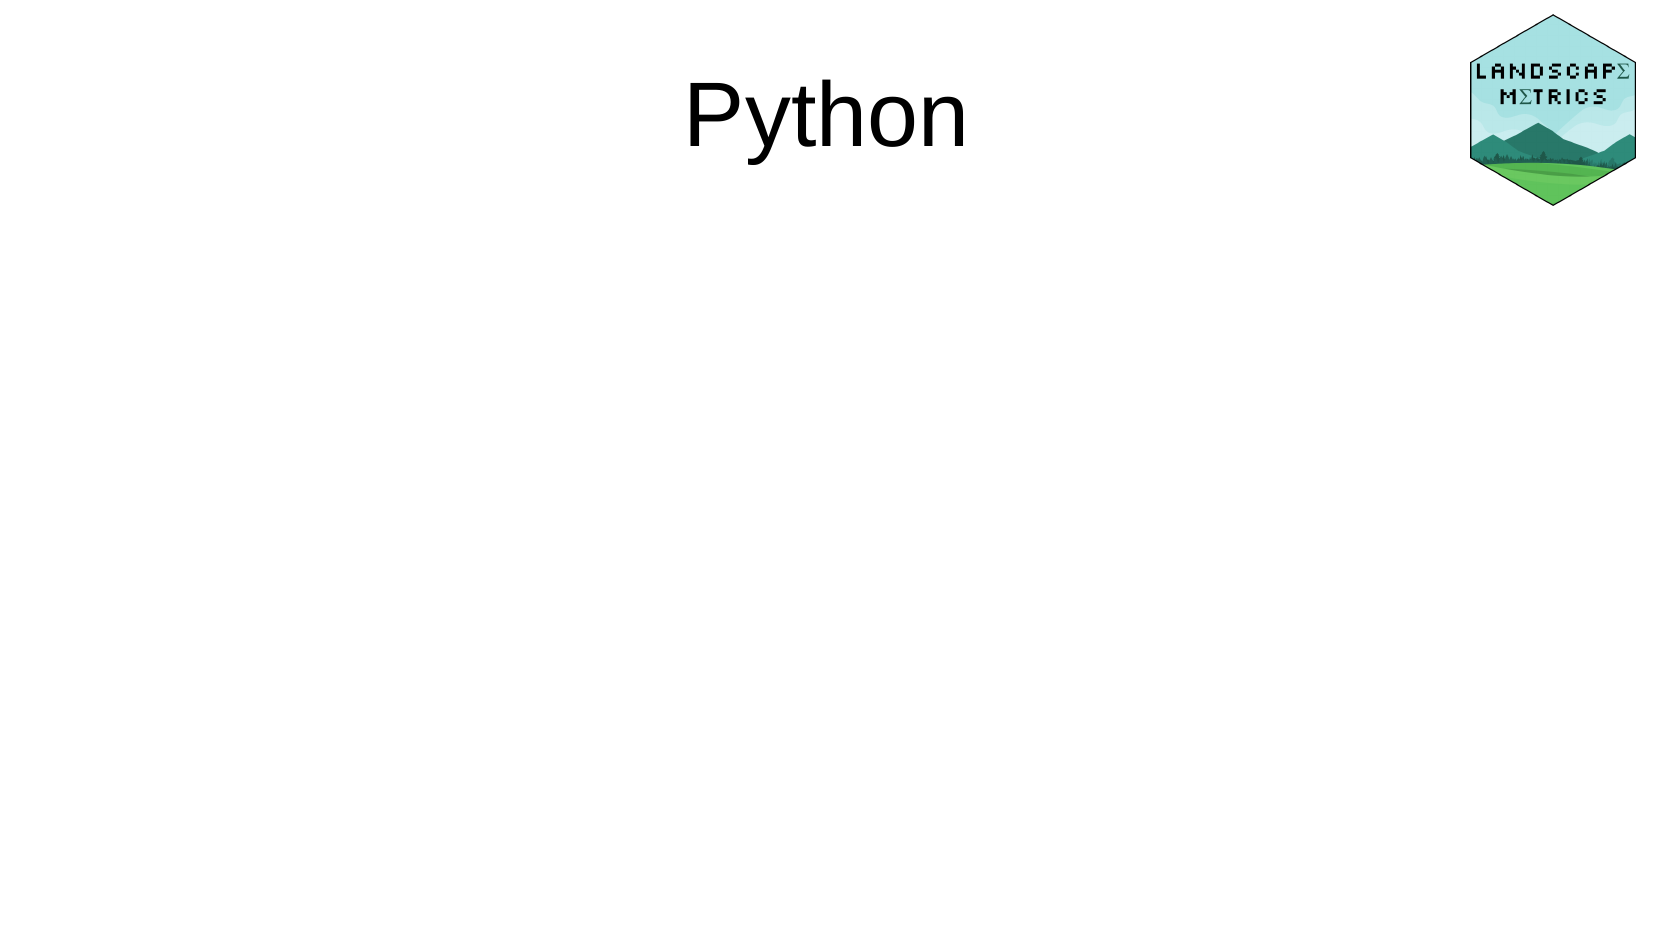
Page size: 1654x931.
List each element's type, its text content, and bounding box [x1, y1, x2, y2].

picture [1470, 14, 1636, 206]
title Python [82, 37, 1470, 193]
